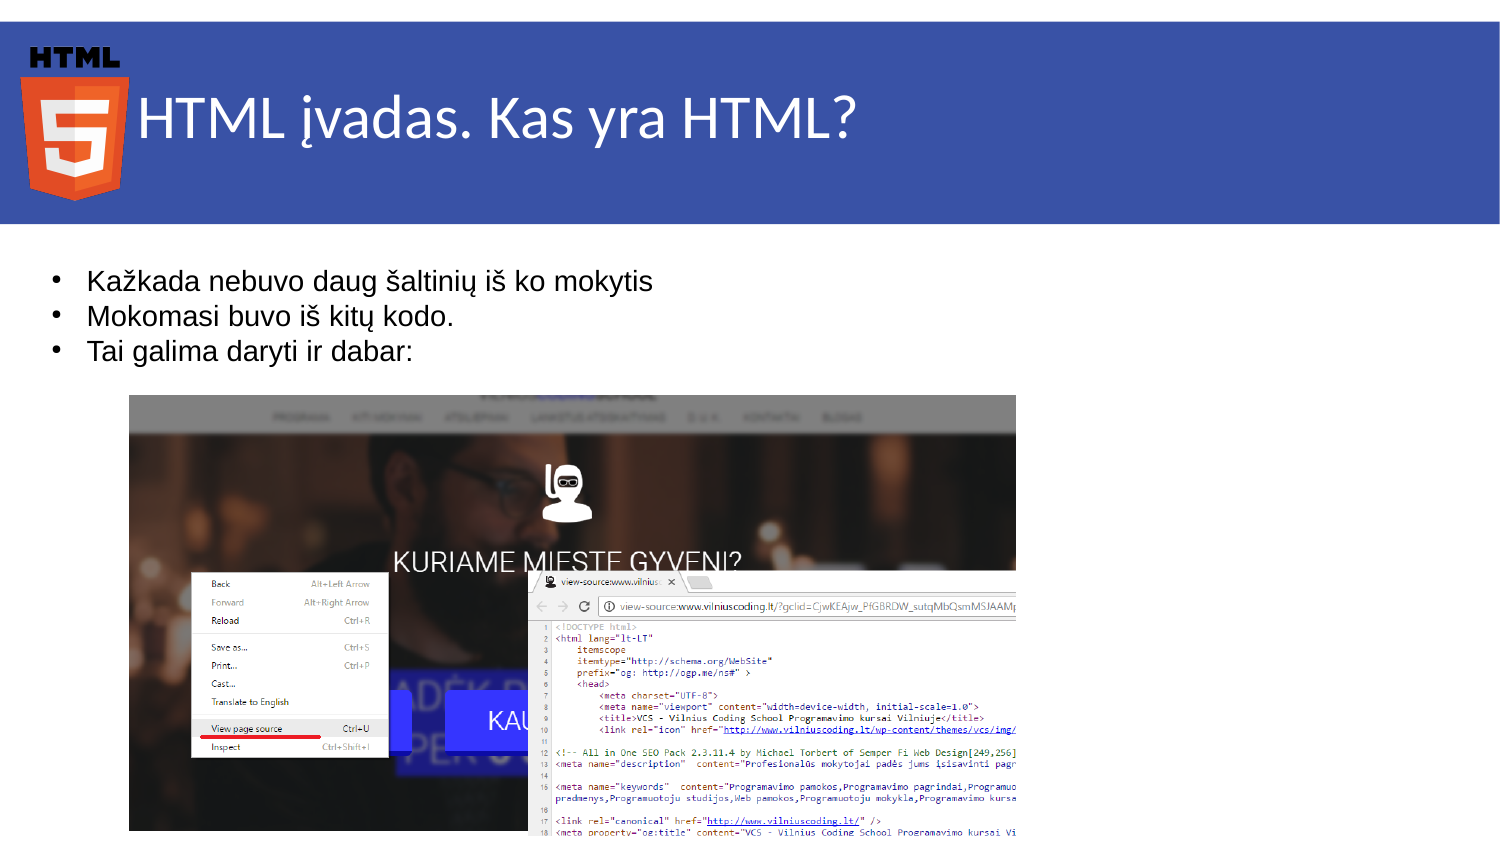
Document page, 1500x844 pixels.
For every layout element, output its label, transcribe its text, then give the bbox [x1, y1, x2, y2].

title HTML įvadas. Kas yra HTML? [122, 72, 1500, 167]
picture [20, 46, 130, 201]
text_box Kažkada nebuvo daug šaltinių iš ko mokytis Mokomasi buvo iš kitų kodo. Tai galima daryti ir dabar: [36, 247, 1389, 789]
picture [129, 395, 1016, 836]
